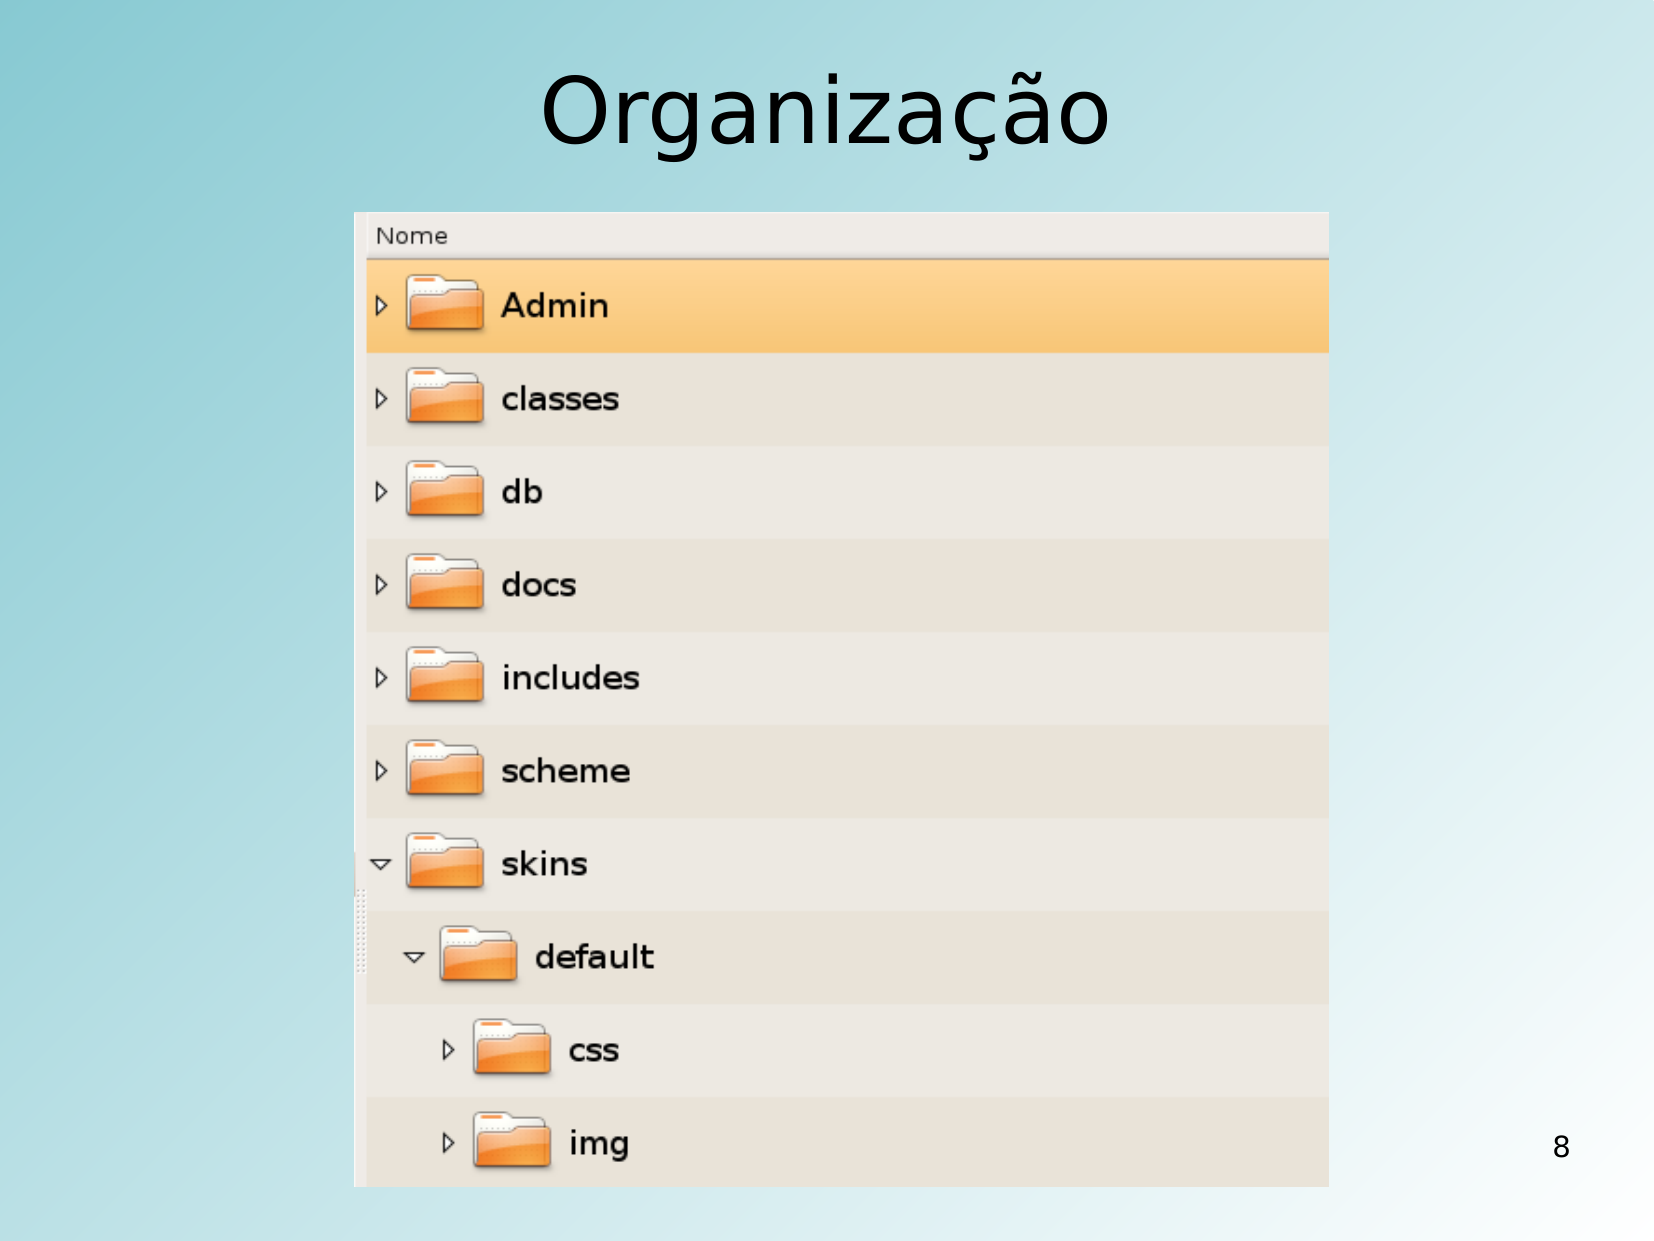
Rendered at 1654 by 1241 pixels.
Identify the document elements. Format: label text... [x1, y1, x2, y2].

title Organização [82, 15, 1571, 208]
picture [354, 212, 1329, 1188]
